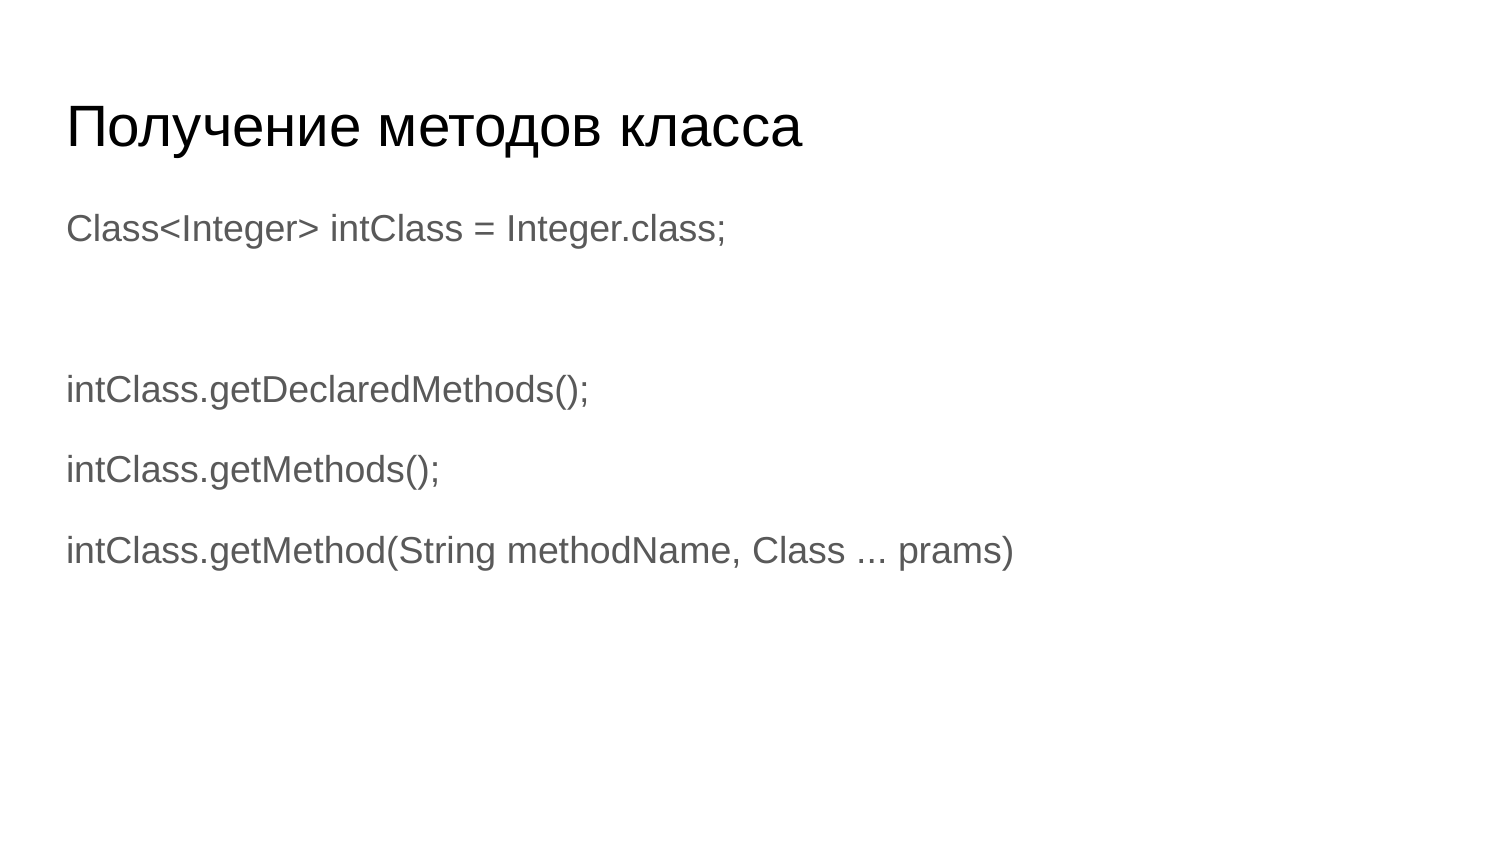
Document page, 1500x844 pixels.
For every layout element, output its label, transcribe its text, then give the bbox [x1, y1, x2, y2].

list Class<Integer> intClass = Integer.class; intClass.getDeclaredMethods(); intClass.getMethods(); intClass.getMethod(String methodName, Class ... prams) [51, 189, 1228, 750]
title Получение методов класса [51, 72, 1449, 167]
